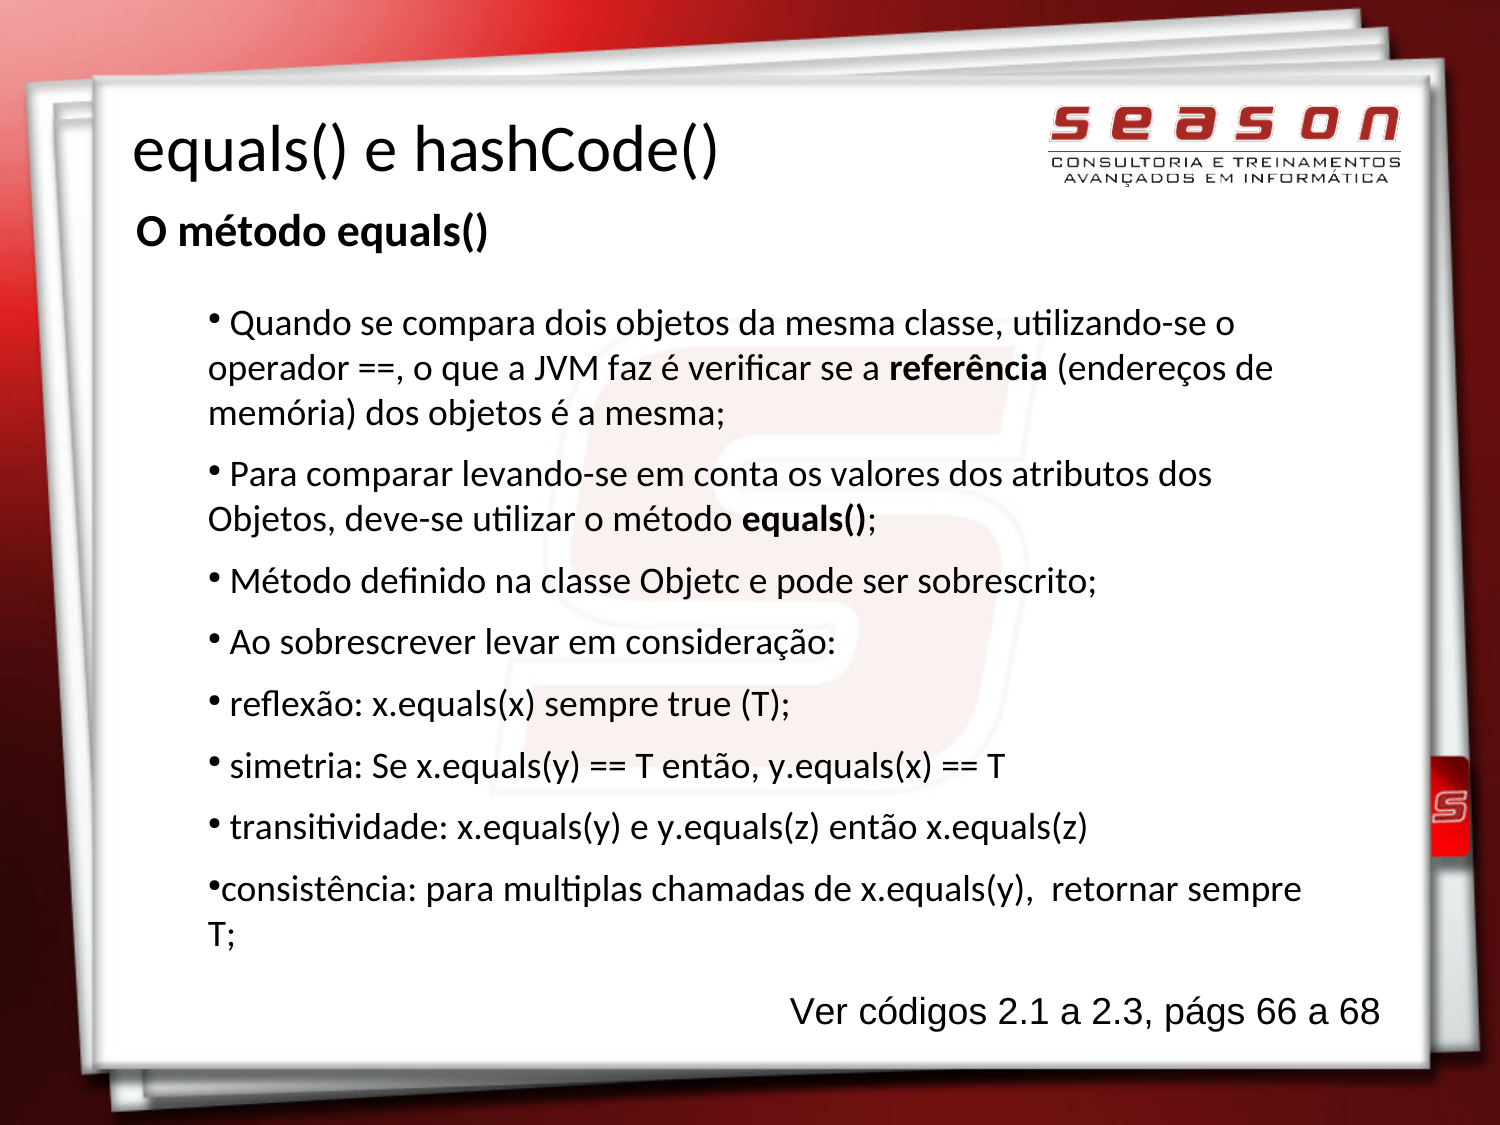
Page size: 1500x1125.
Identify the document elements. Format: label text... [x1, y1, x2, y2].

text_box O método equals() [119, 200, 1240, 256]
text_box Ver códigos 2.1 a 2.3, págs 66 a 68 [708, 979, 1396, 1040]
picture [0, 0, 1500, 1125]
text_box Quando se compara dois objetos da mesma classe, utilizando-se o operador ==, o que a JVM faz é verificar se a referência (endereços de memória) dos objetos é a mesma; Para comparar levando-se em conta os valores dos atributos dos Objetos, deve-se utilizar o método equals(); Método definido na classe Objetc e pode ser sobrescrito; Ao sobrescrever levar em consideração: reflexão: x.equals(x) sempre true (T); simetria: Se x.equals(y) == T então, y.equals(x) == T transitividade: x.equals(y) e y.equals(z) então x.equals(z) consistência: para multiplas chamadas de x.equals(y), retornar sempre T; [207, 274, 1328, 977]
title equals() e hashCode() [118, 33, 1394, 257]
